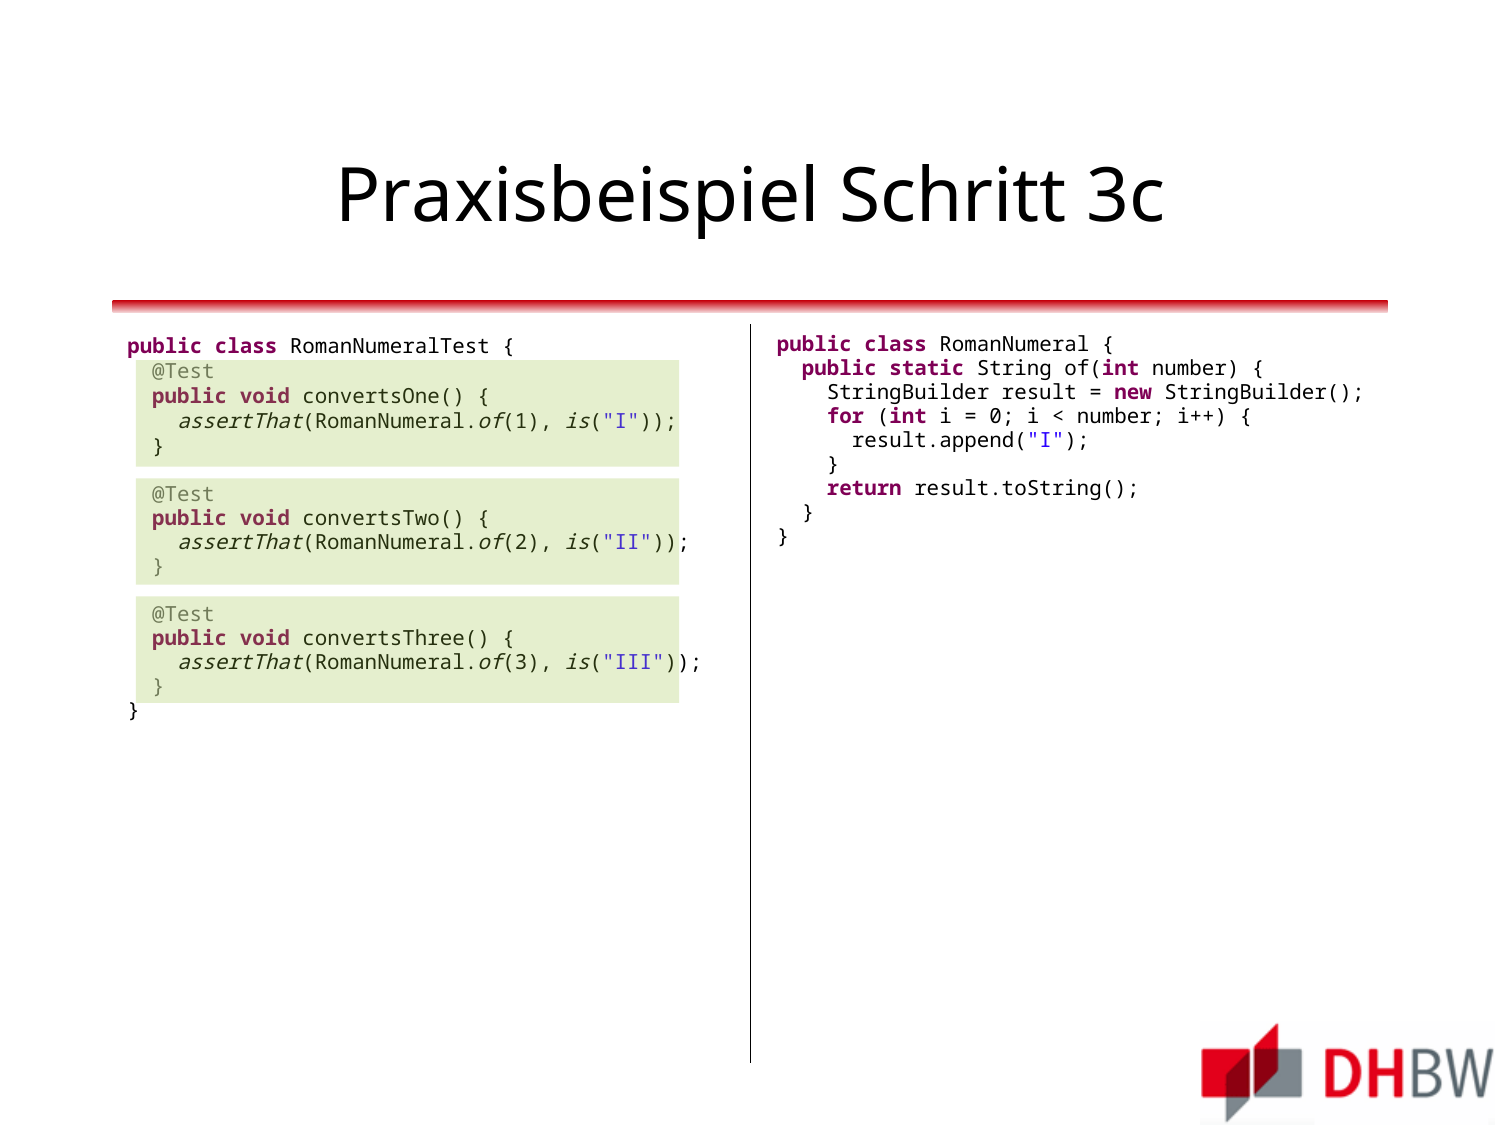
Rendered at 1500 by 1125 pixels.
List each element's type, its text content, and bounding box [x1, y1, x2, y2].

text_box [135, 360, 680, 467]
list public class RomanNumeral { public static String of(int number) { StringBuilder result = new StringBuilder(); for (int i = 0; i < number; i++) { result.append("I"); } return result.toString(); } } [762, 324, 1388, 1063]
text_box [135, 596, 680, 703]
picture [1200, 1021, 1495, 1125]
text_box [135, 478, 680, 585]
list public class RomanNumeralTest { @Test public void convertsOne() { assertThat(RomanNumeral.of(1), is("I")); } @Test public void convertsTwo() { assertThat(RomanNumeral.of(2), is("II")); } @Test public void convertsThree() { assertThat(RomanNumeral.of(3), is("III")); } } [112, 324, 739, 1063]
title Praxisbeispiel Schritt 3c [113, 29, 1388, 362]
